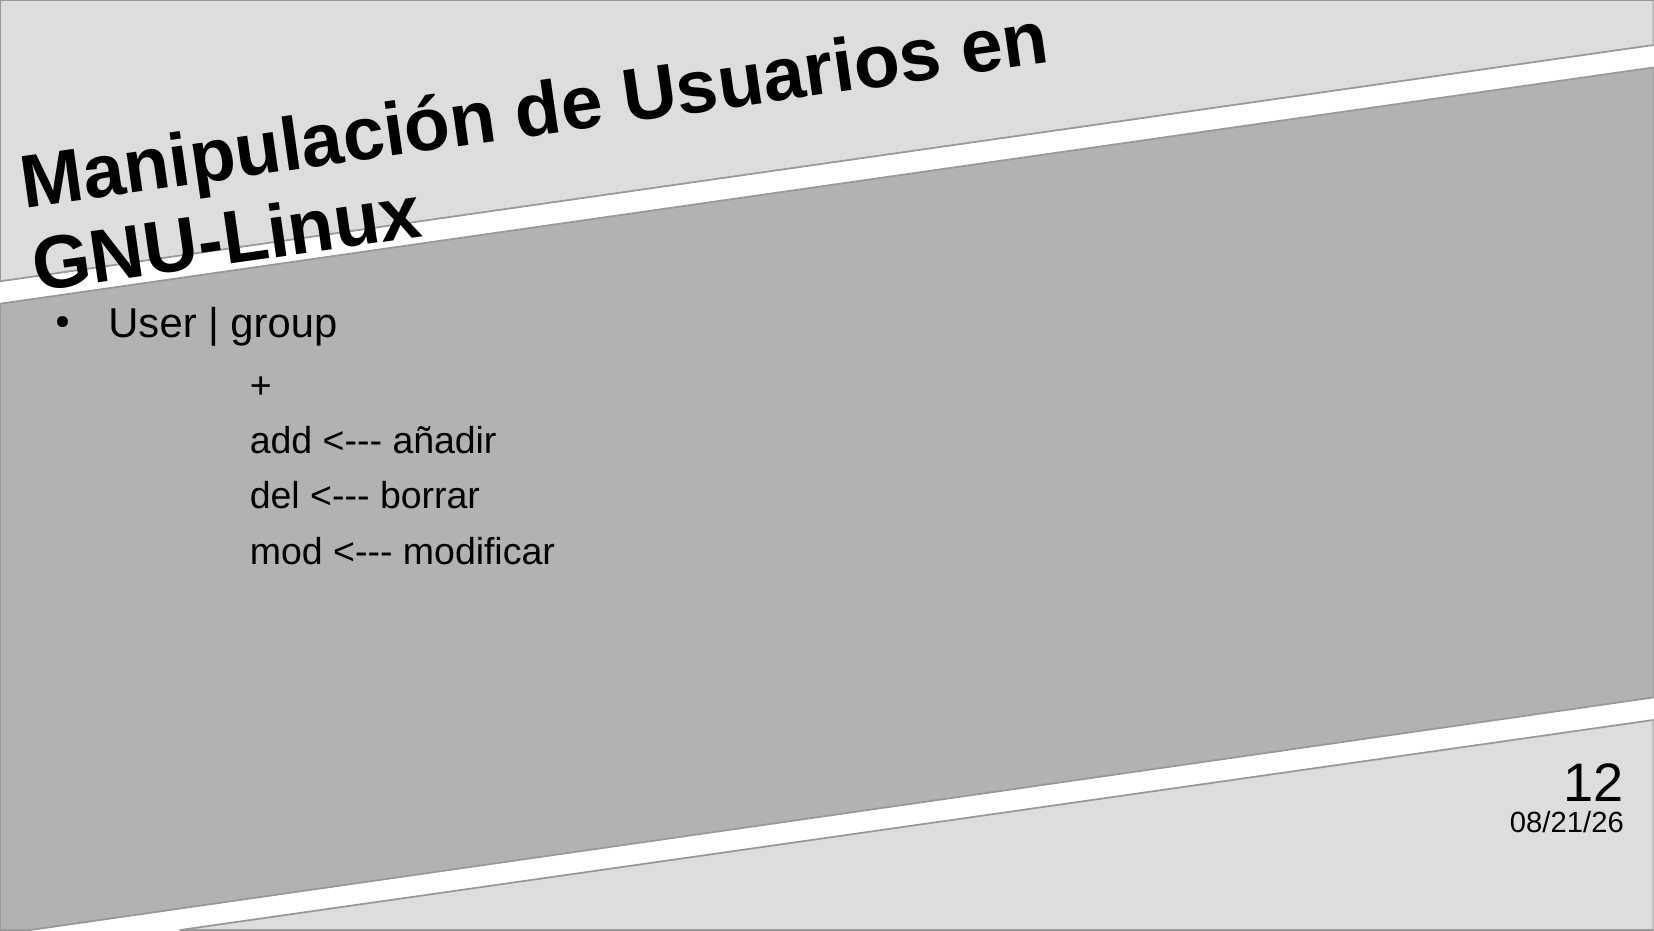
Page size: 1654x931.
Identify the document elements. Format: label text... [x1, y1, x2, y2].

list User | group + add <--- añadir del <--- borrar mod <--- modificar [37, 300, 1493, 840]
title Manipulación de Usuarios en GNU-Linux [11, 0, 1505, 300]
